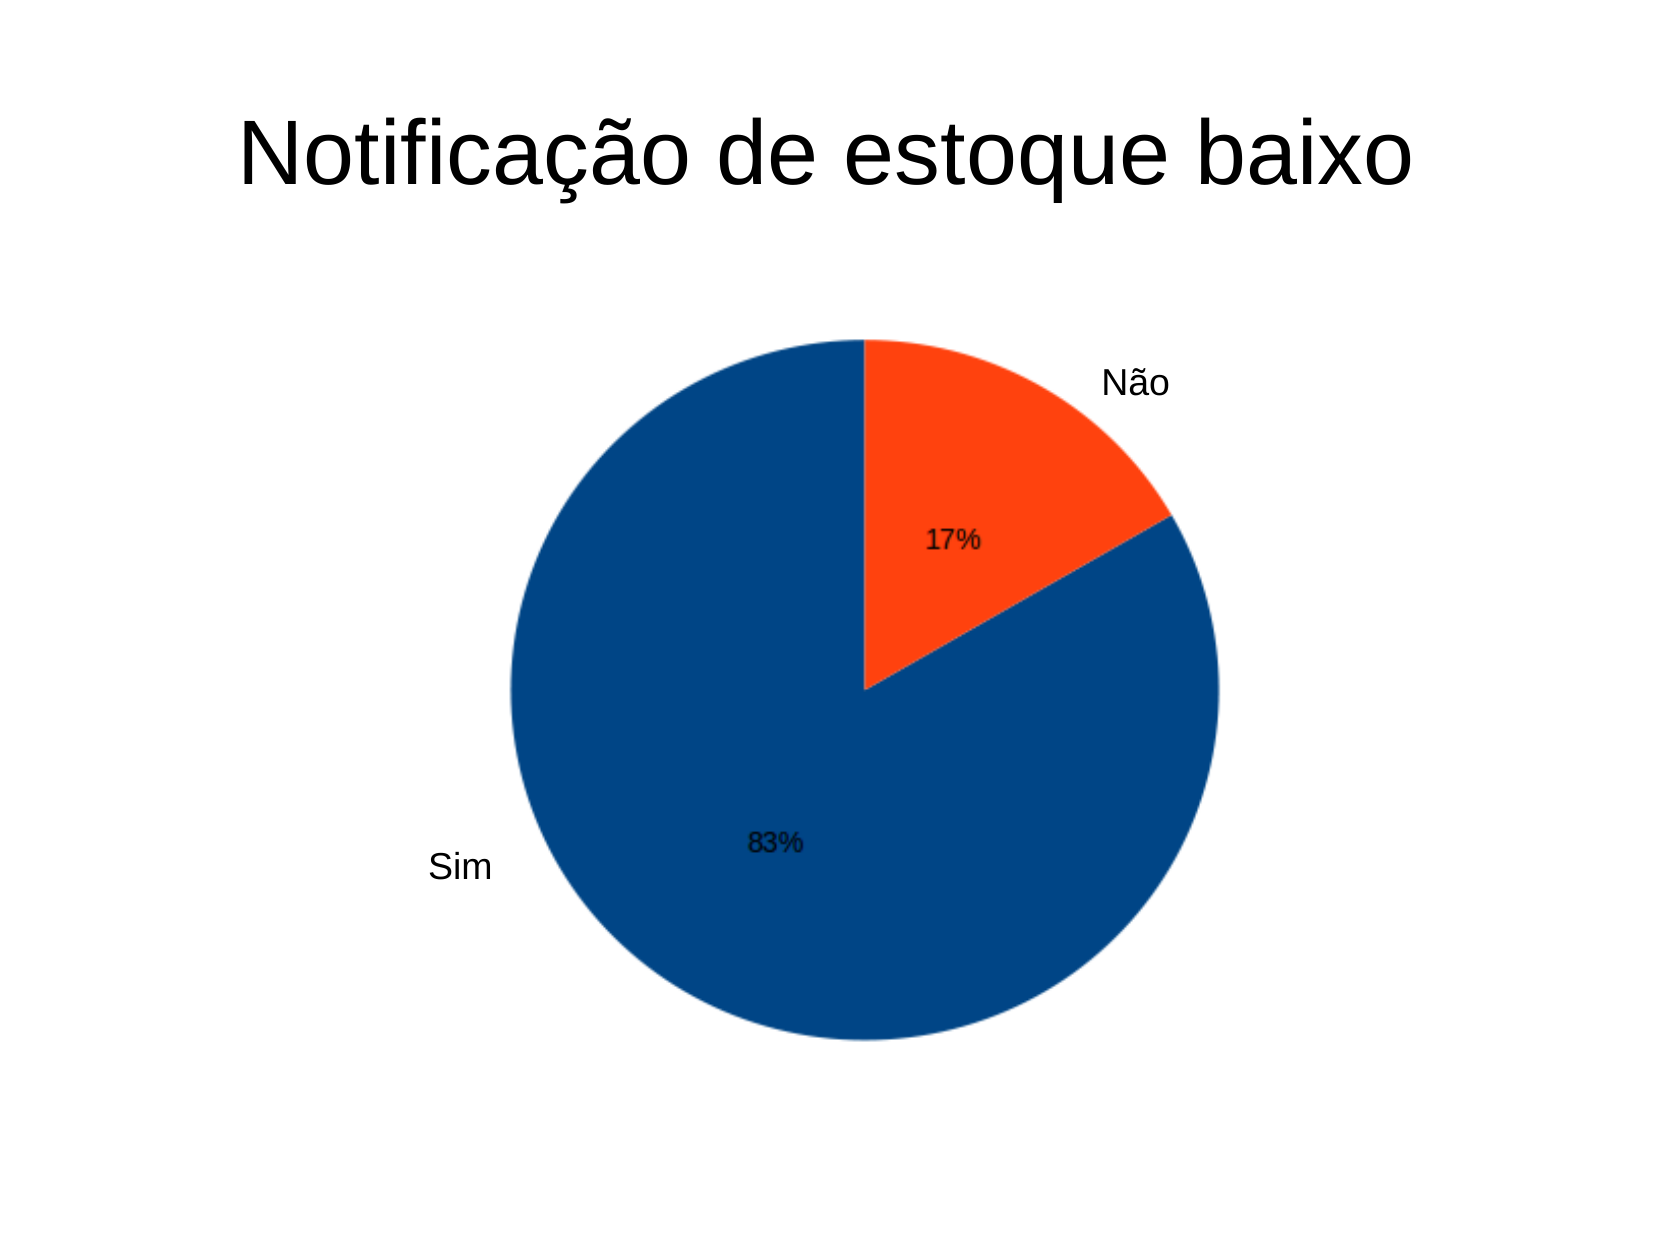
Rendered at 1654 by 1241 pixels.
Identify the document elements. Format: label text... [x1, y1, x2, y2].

picture [484, 330, 1259, 1050]
title Notificação de estoque baixo [82, 49, 1571, 257]
text_box Não [1086, 354, 1185, 412]
text_box Sim [413, 838, 508, 896]
